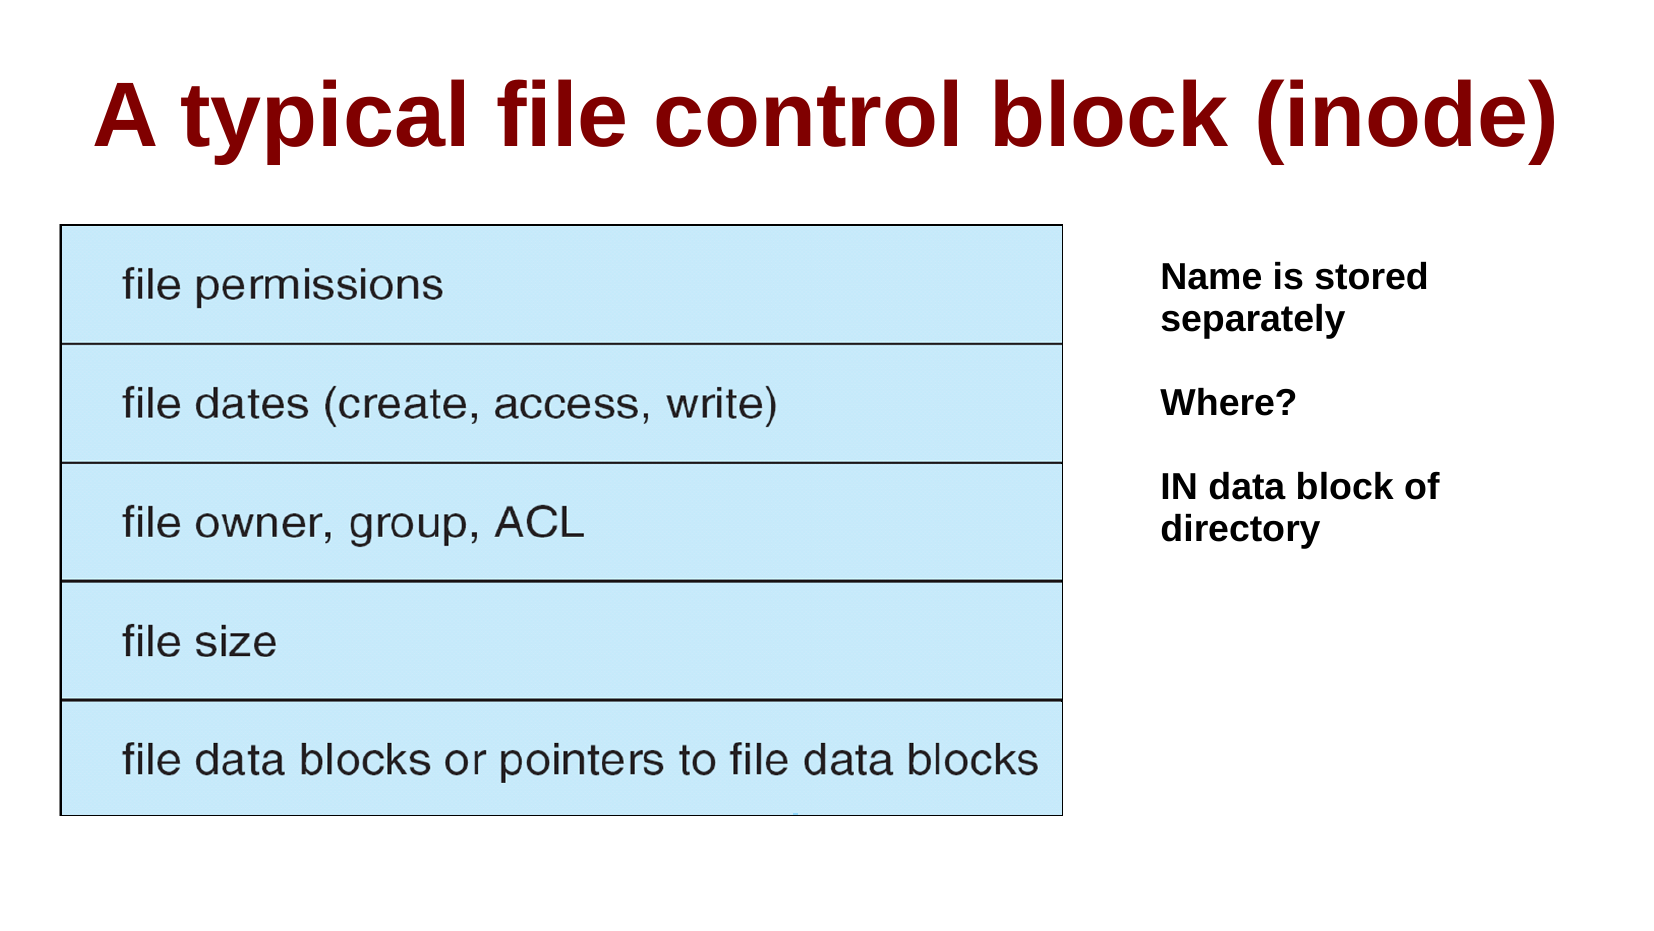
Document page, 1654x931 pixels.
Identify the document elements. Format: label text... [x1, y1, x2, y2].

title A typical file control block (inode) [82, 37, 1571, 193]
picture [59, 224, 1063, 816]
text_box Name is stored separately Where? IN data block of directory [1145, 248, 1548, 557]
